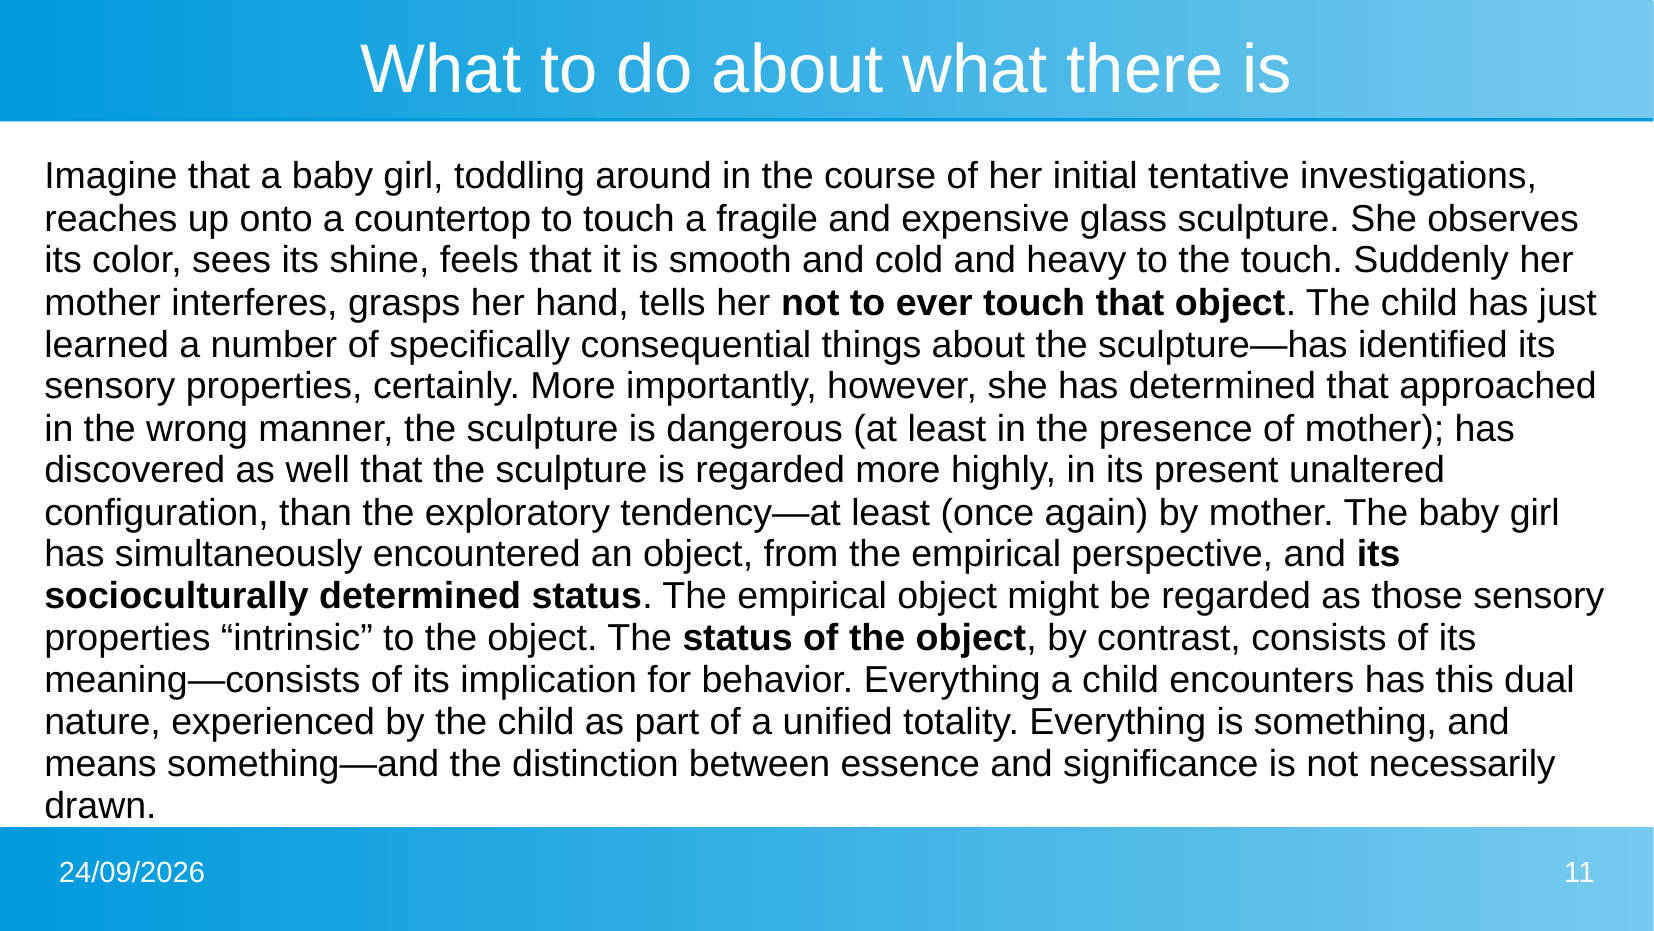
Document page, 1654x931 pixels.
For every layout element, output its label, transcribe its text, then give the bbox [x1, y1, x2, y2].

text_box Imagine that a baby girl, toddling around in the course of her initial tentative investigations, reaches up onto a countertop to touch a fragile and expensive glass sculpture. She observes its color, sees its shine, feels that it is smooth and cold and heavy to the touch. Suddenly her mother interferes, grasps her hand, tells her not to ever touch that object. The child has just learned a number of specifically consequential things about the sculpture—has identified its sensory properties, certainly. More importantly, however, she has determined that approached in the wrong manner, the sculpture is dangerous (at least in the presence of mother); has discovered as well that the sculpture is regarded more highly, in its present unaltered configuration, than the exploratory tendency—at least (once again) by mother. The baby girl has simultaneously encountered an object, from the empirical perspective, and its socioculturally determined status. The empirical object might be regarded as those sensory properties “intrinsic” to the object. The status of the object, by contrast, consists of its meaning—consists of its implication for behavior. Everything a child encounters has this dual nature, experienced by the child as part of a unified totality. Everything is something, and means something—and the distinction between essence and significance is not necessarily drawn. [29, 147, 1625, 835]
title What to do about what there is [59, 29, 1595, 108]
